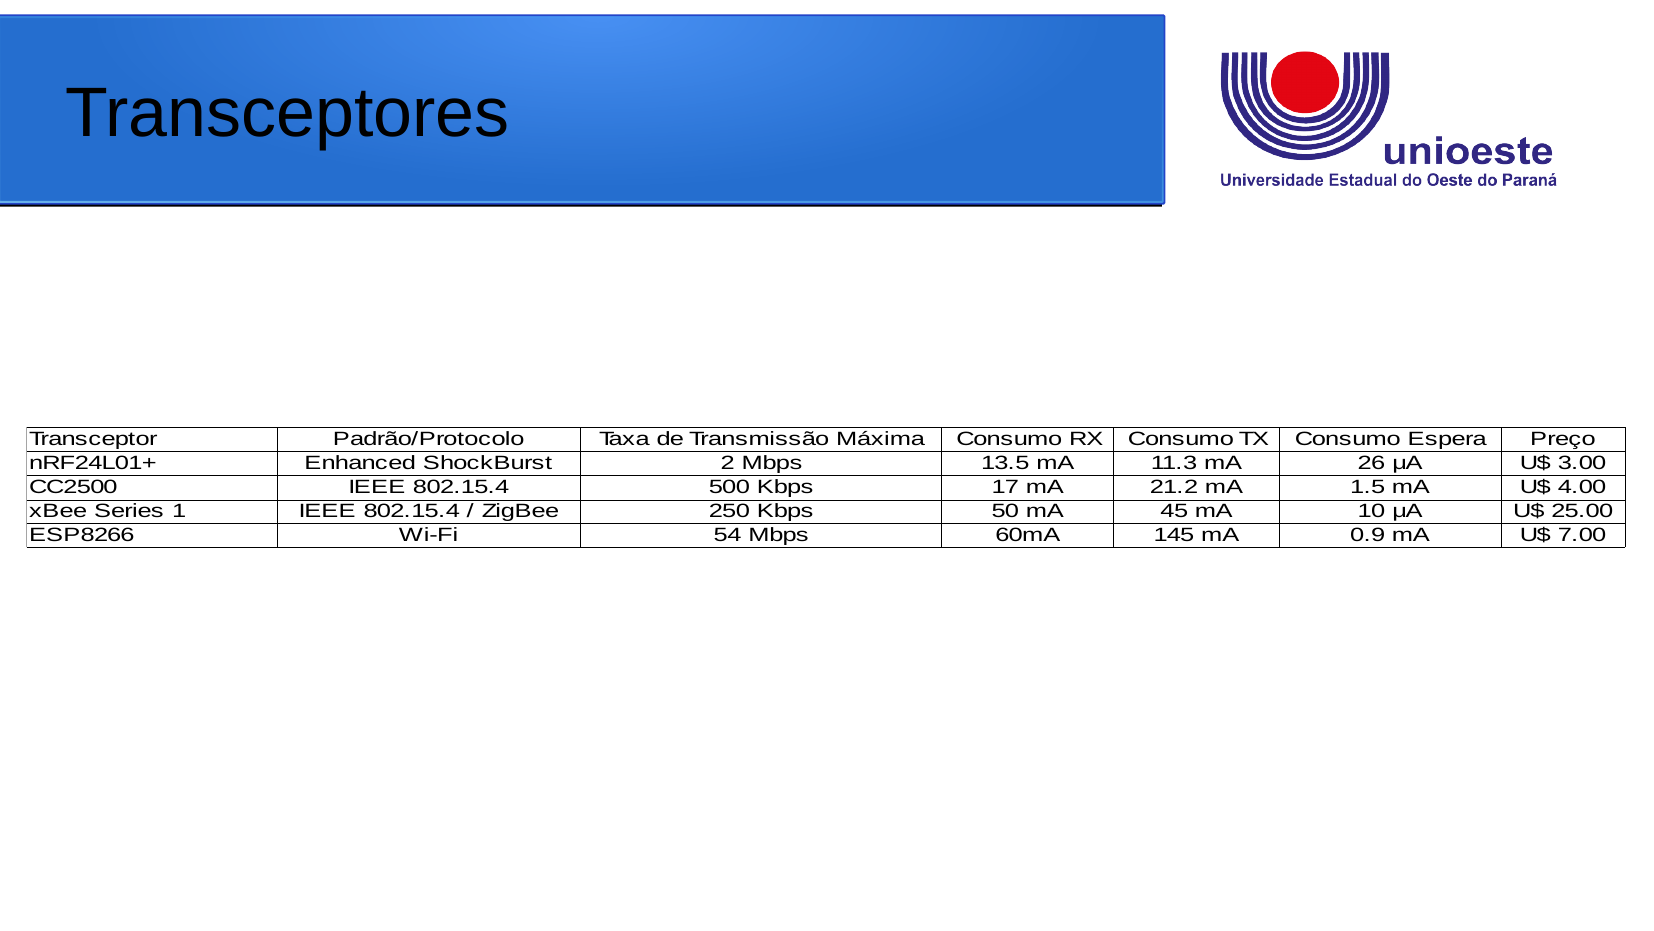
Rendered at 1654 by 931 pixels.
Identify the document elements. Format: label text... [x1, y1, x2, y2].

title Transceptores [64, 42, 1117, 183]
picture [1169, 19, 1601, 201]
chart [26, 426, 1628, 598]
